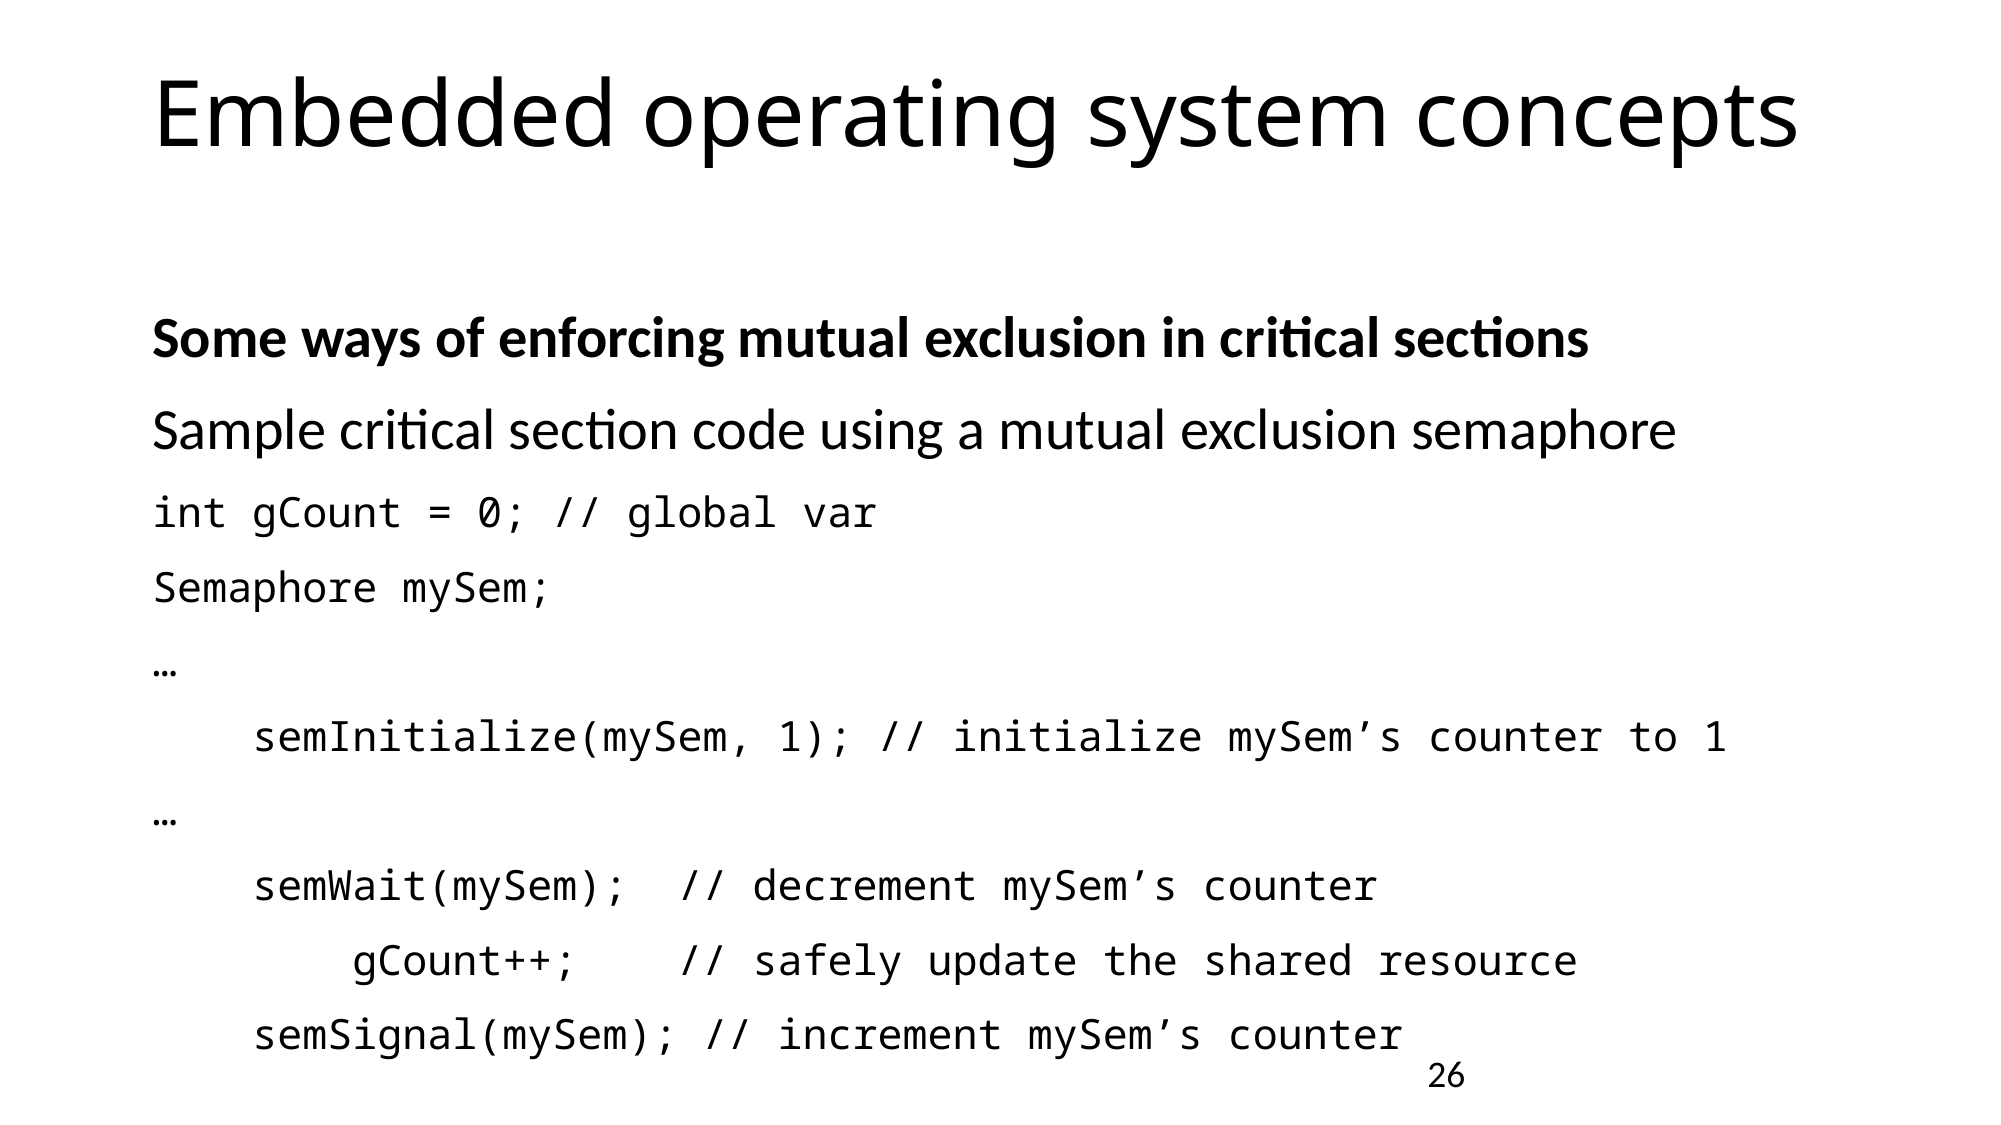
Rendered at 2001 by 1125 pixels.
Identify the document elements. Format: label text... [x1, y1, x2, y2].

title Embedded operating system concepts [137, 59, 1863, 278]
slide_number <number> [1412, 1042, 1863, 1103]
list Some ways of enforcing mutual exclusion in critical sections Sample critical section code using a mutual exclusion semaphore int gCount = 0; // global var Semaphore mySem; … semInitialize(mySem, 1); // initialize mySem’s counter to 1 … semWait(mySem); // decrement mySem’s counter gCount++; // safely update the shared resource semSignal(mySem); // increment mySem’s counter [137, 299, 1863, 1014]
